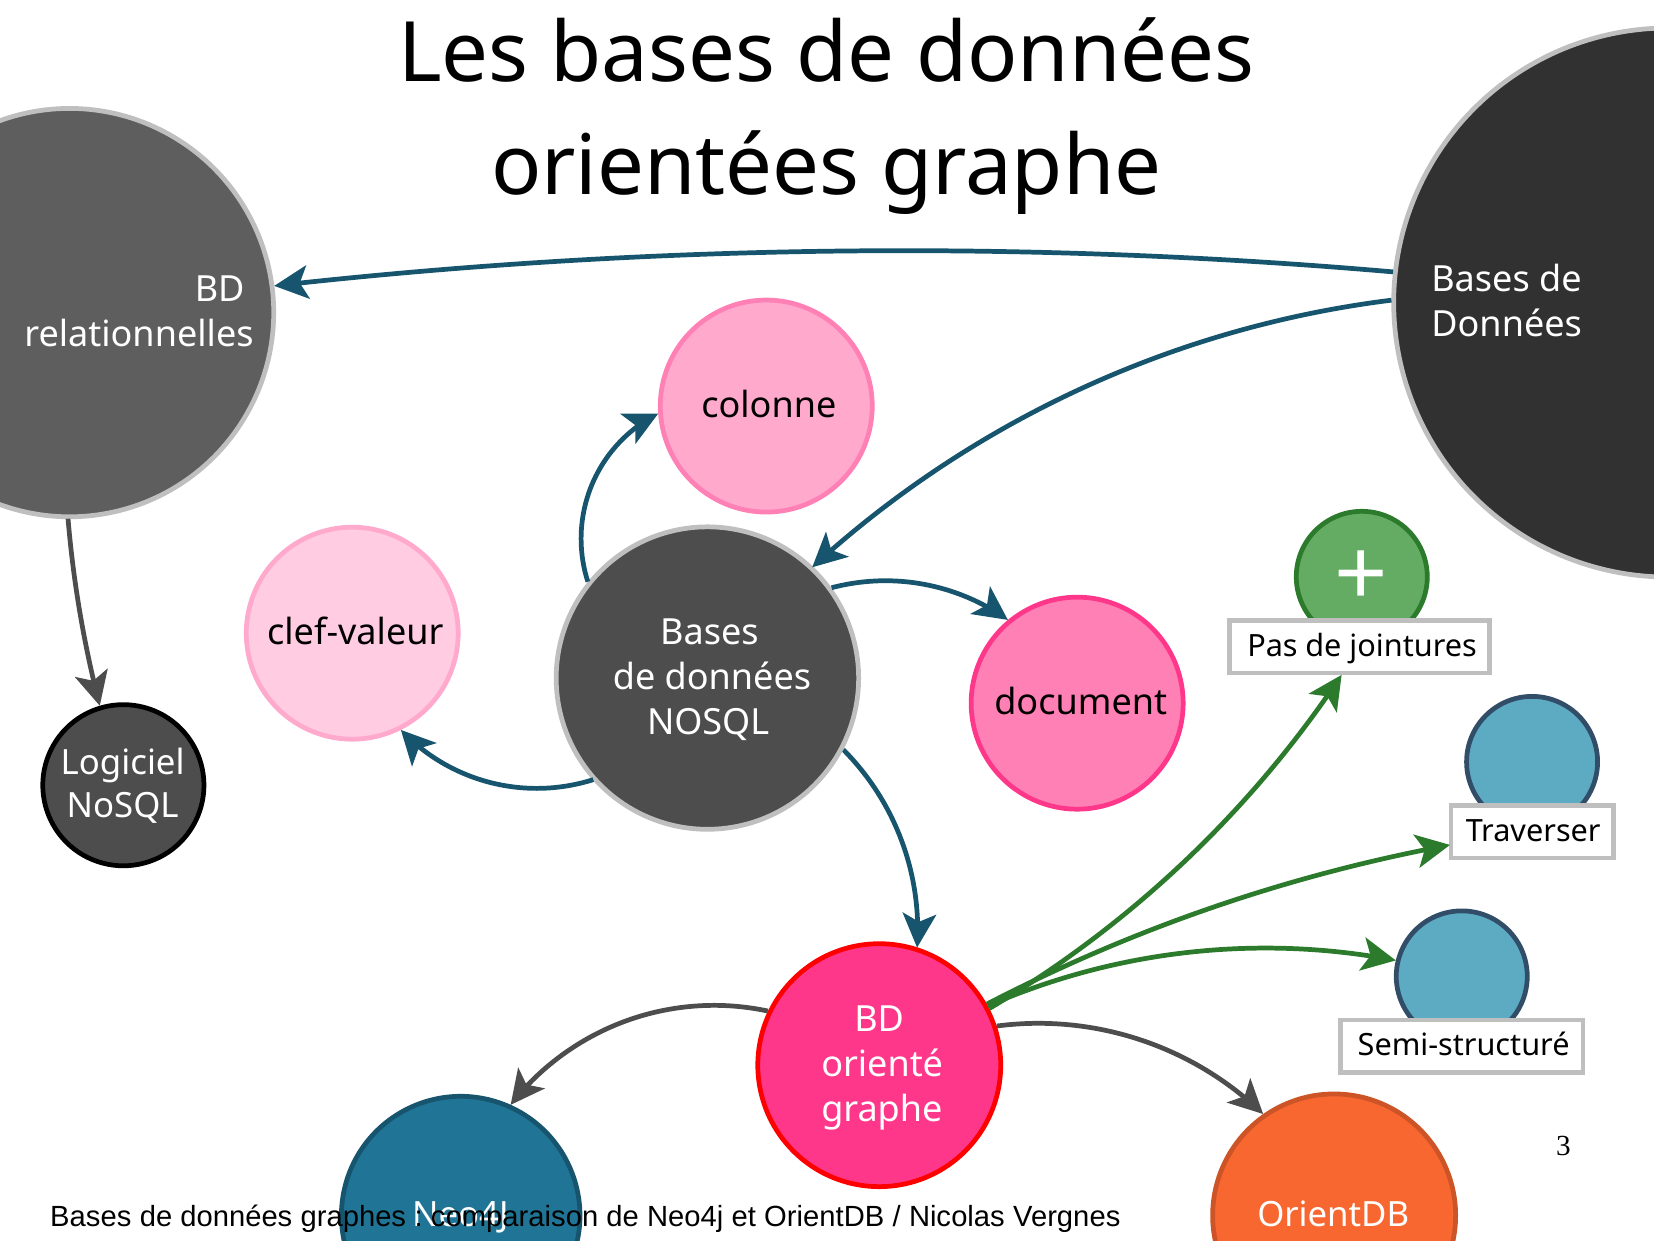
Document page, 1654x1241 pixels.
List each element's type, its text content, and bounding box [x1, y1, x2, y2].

title Les bases de données orientées graphe [82, 8, 1571, 23]
picture [0, 23, 1654, 1241]
text_box Bases de données graphes : comparaison de Neo4j et OrientDB / Nicolas Vergnes [35, 1192, 1139, 1241]
